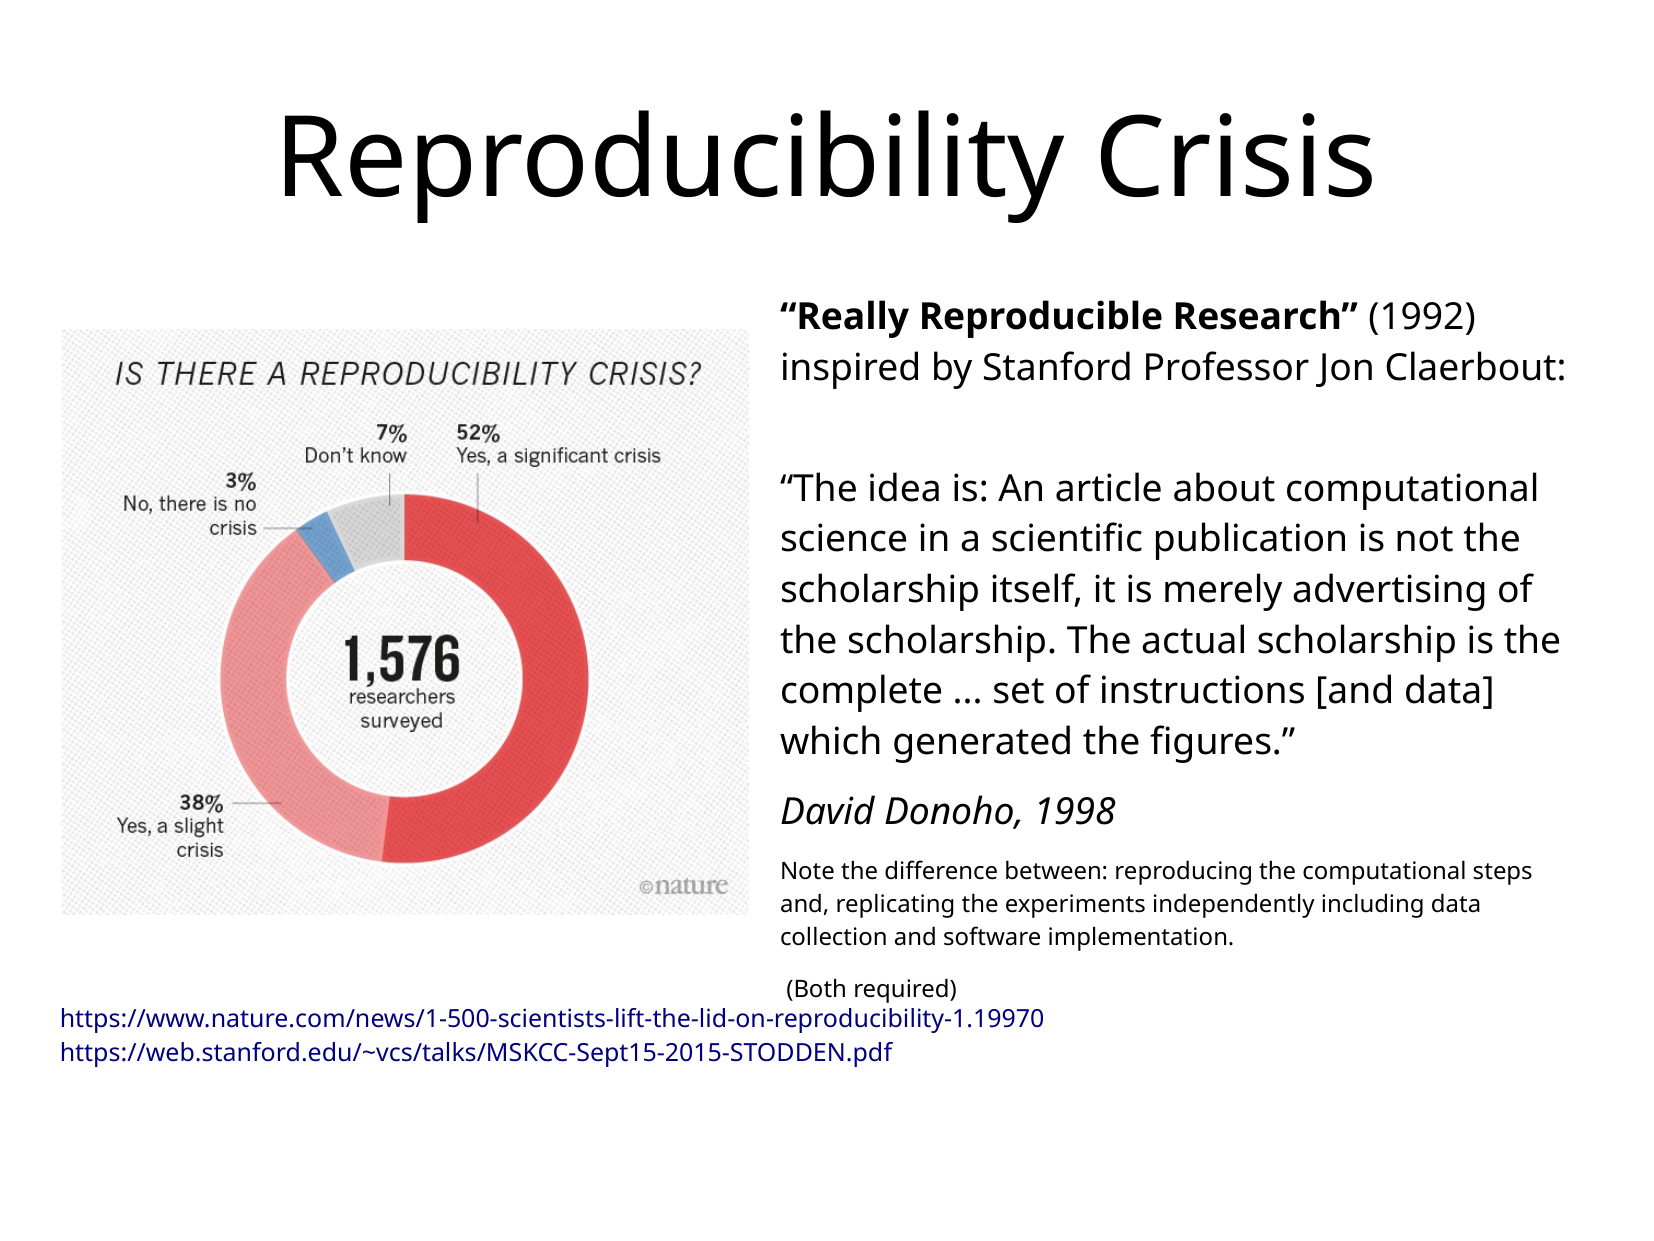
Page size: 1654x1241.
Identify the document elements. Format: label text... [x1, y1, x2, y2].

title Reproducibility Crisis [82, 49, 1571, 257]
picture [60, 329, 749, 916]
text_box https://www.nature.com/news/1-500-scientists-lift-the-lid-on-reproducibility-1.19970 https://web.stanford.edu/~vcs/talks/MSKCC-Sept15-2015-STODDEN.pdf [45, 993, 1443, 1074]
list “Really Reproducible Research” (1992) inspired by Stanford Professor Jon Claerbout: “The idea is: An article about computational science in a scientific publication is not the scholarship itself, it is merely advertising of the scholarship. The actual scholarship is the complete ... set of instructions [and data] which generated the figures.” David Donoho, 1998 Note the difference between: reproducing the computational steps and, replicating the experiments independently including data collection and software implementation. (Both required) [780, 290, 1571, 1010]
